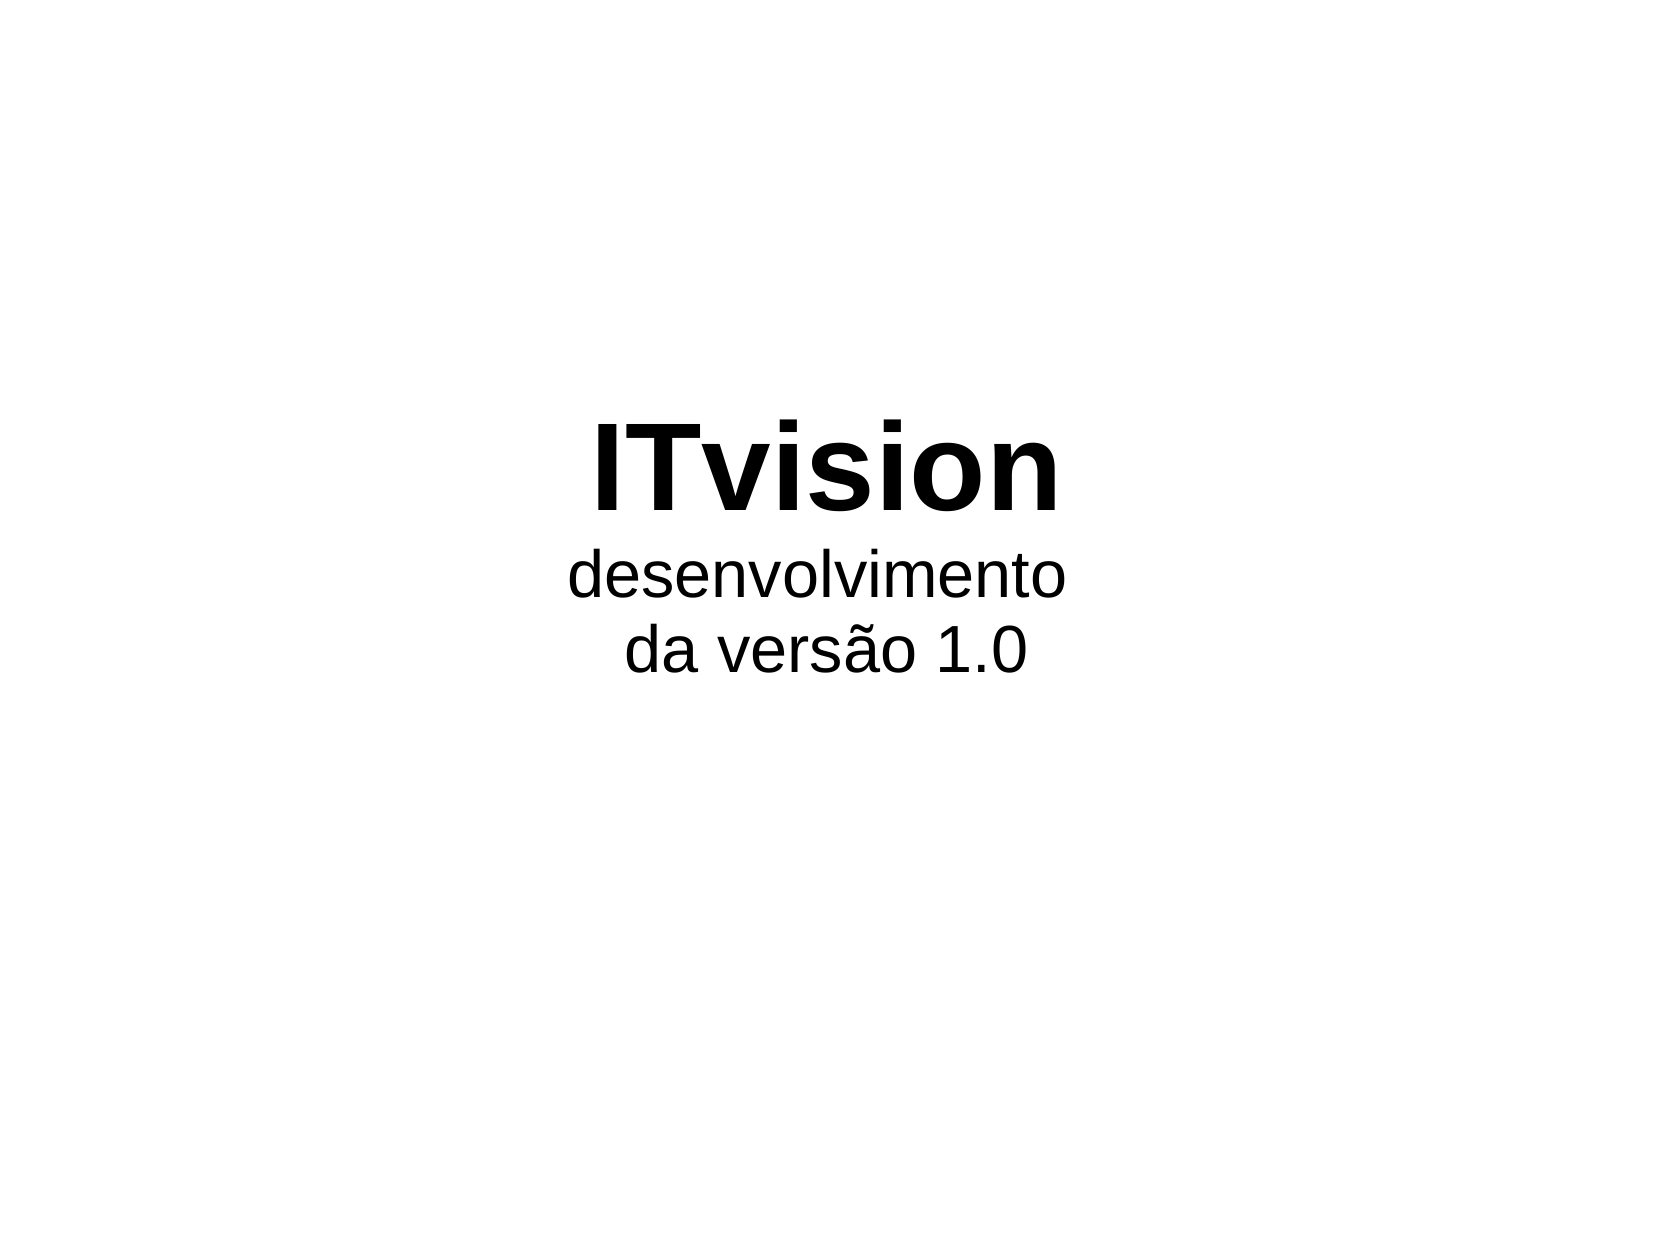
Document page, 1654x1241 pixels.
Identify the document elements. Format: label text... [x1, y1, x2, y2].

subtitle ITvision desenvolvimento da versão 1.0 [82, 56, 1571, 1102]
